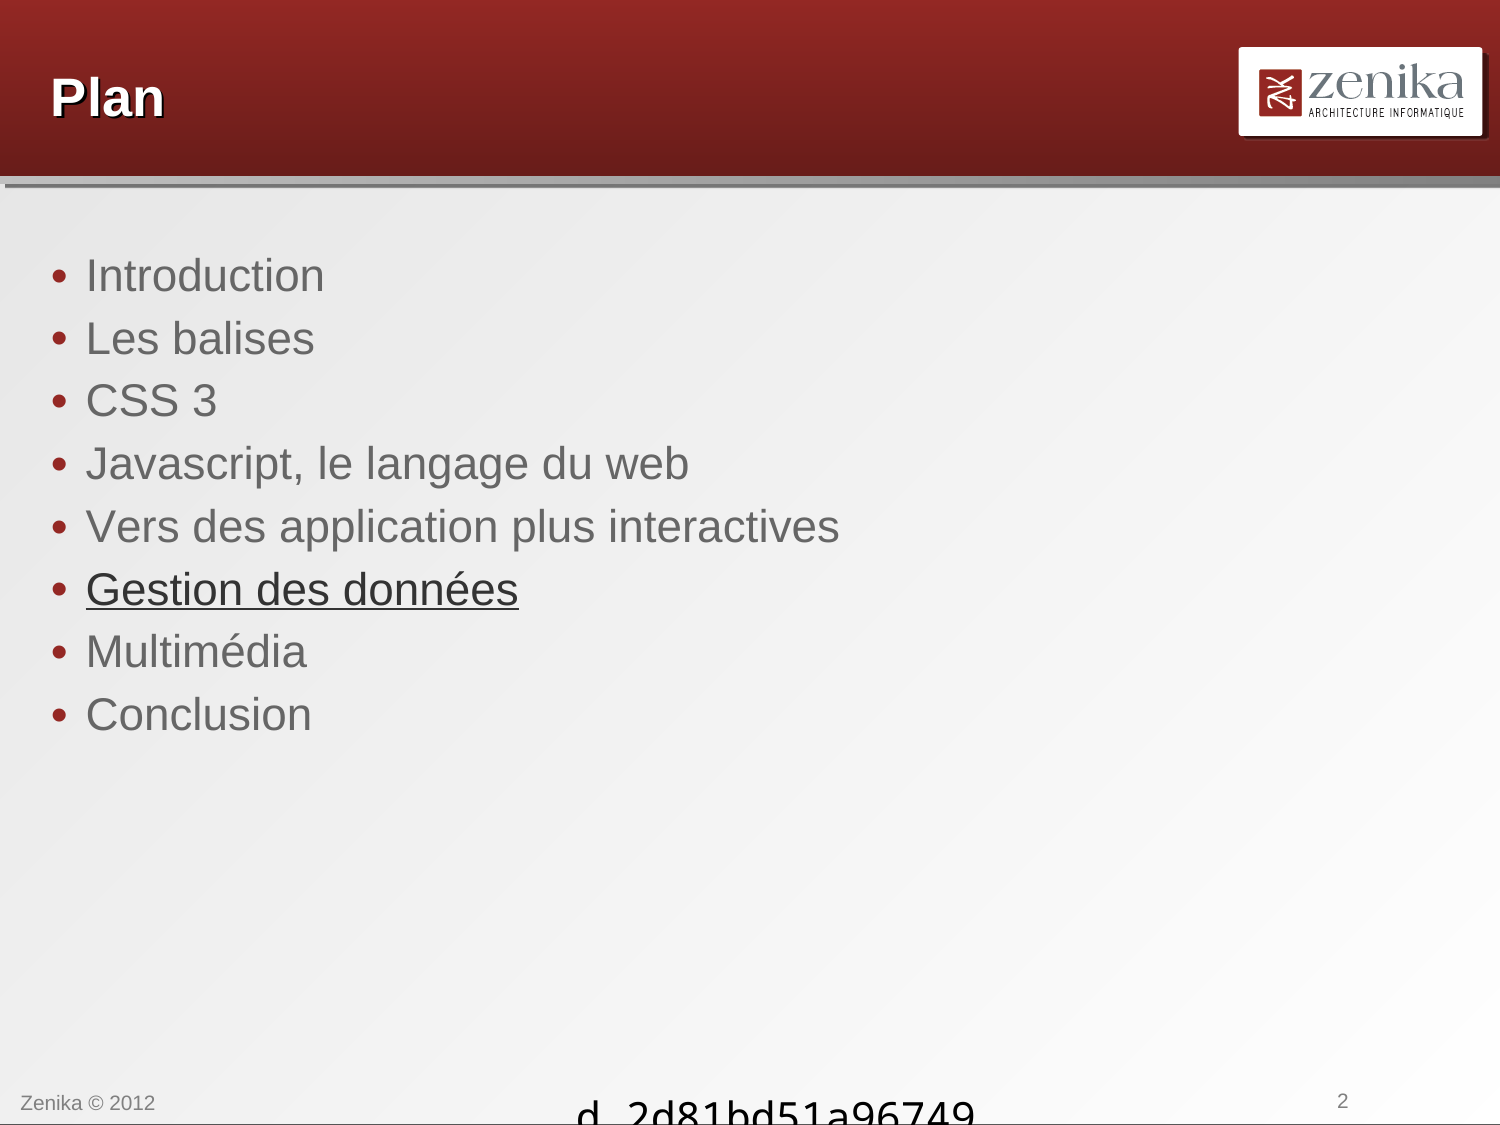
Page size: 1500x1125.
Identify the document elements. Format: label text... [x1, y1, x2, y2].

list Introduction Les balises CSS 3 Javascript, le langage du web Vers des application plus interactives Gestion des données Multimédia Conclusion [50, 249, 1435, 1079]
picture [1257, 58, 1464, 125]
title Plan [50, 15, 1206, 180]
